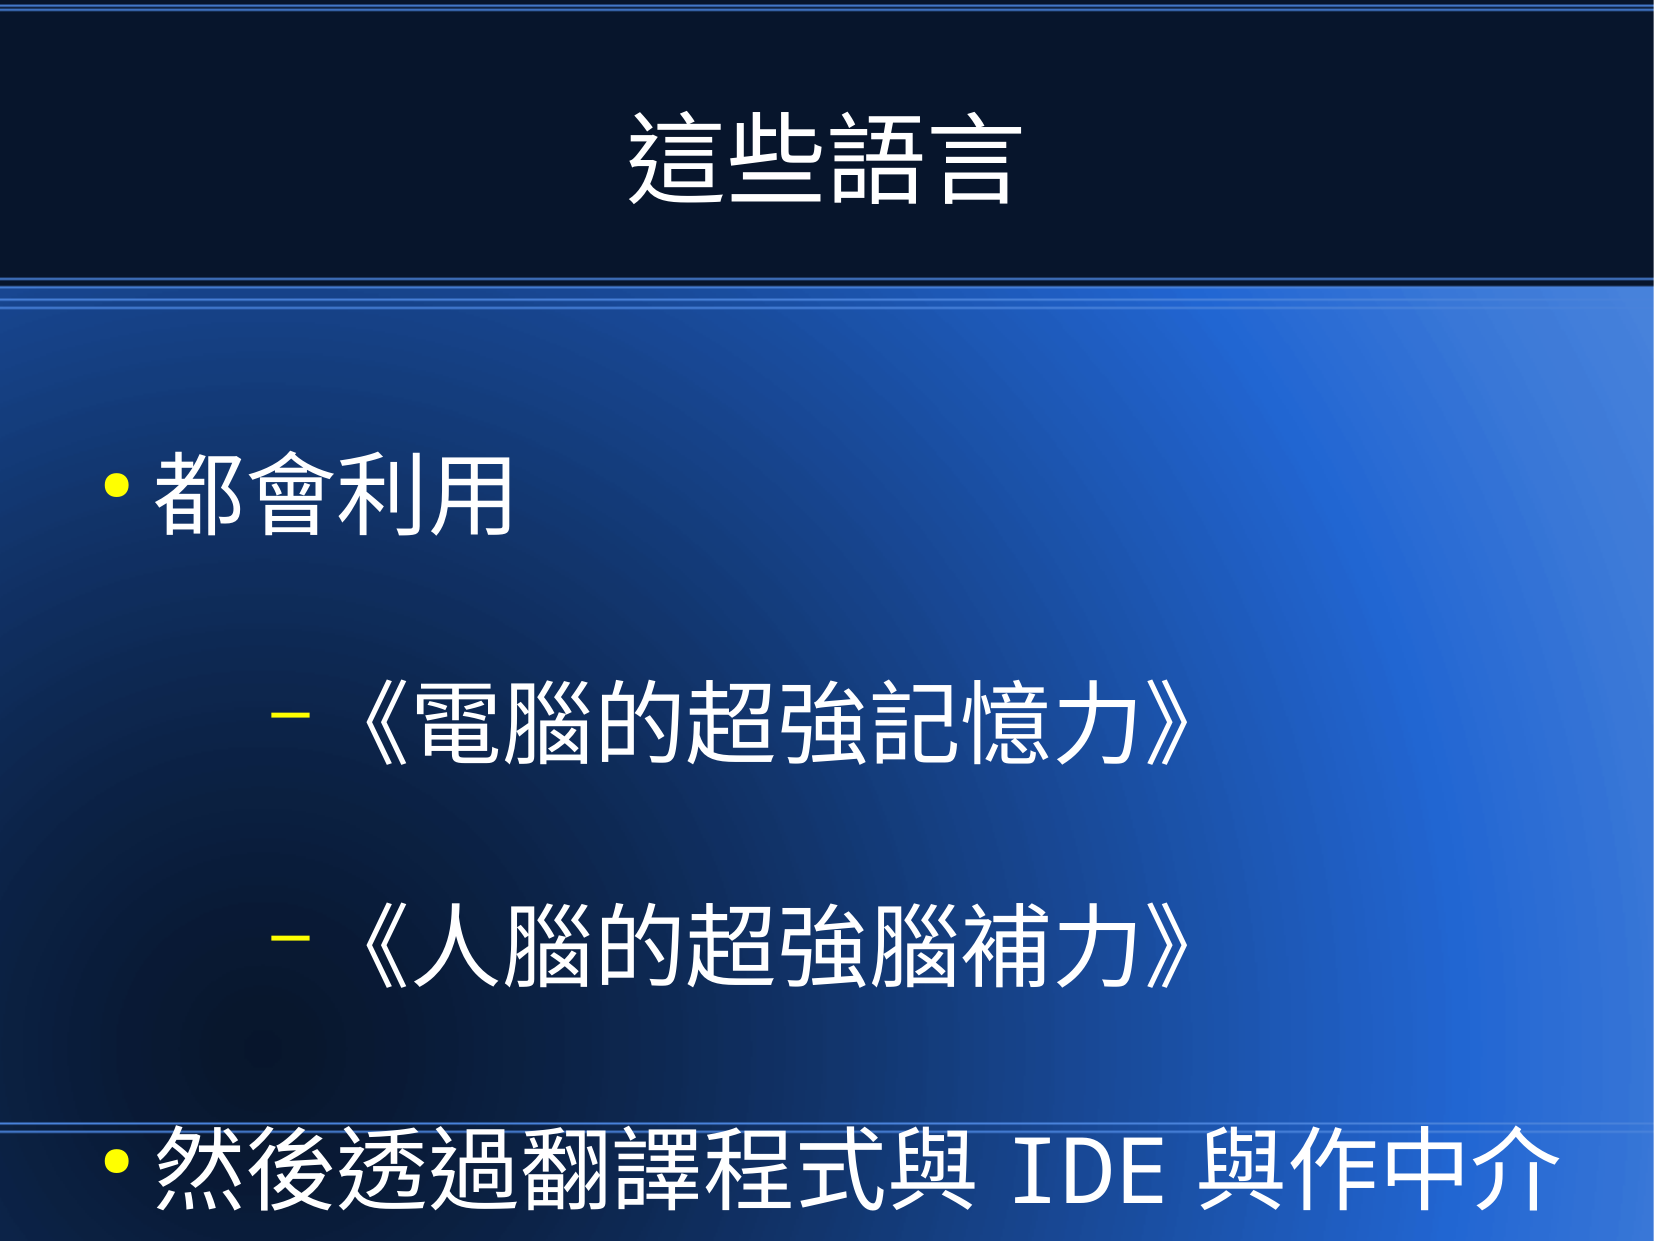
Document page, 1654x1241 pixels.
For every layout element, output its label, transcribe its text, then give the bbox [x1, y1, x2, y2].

title 這些語言 [82, 49, 1571, 257]
picture [0, 0, 1654, 1241]
list 都會利用 《電腦的超強記憶力》 《人腦的超強腦補力》 然後透過翻譯程式與IDE與作中介 [82, 355, 1571, 1241]
